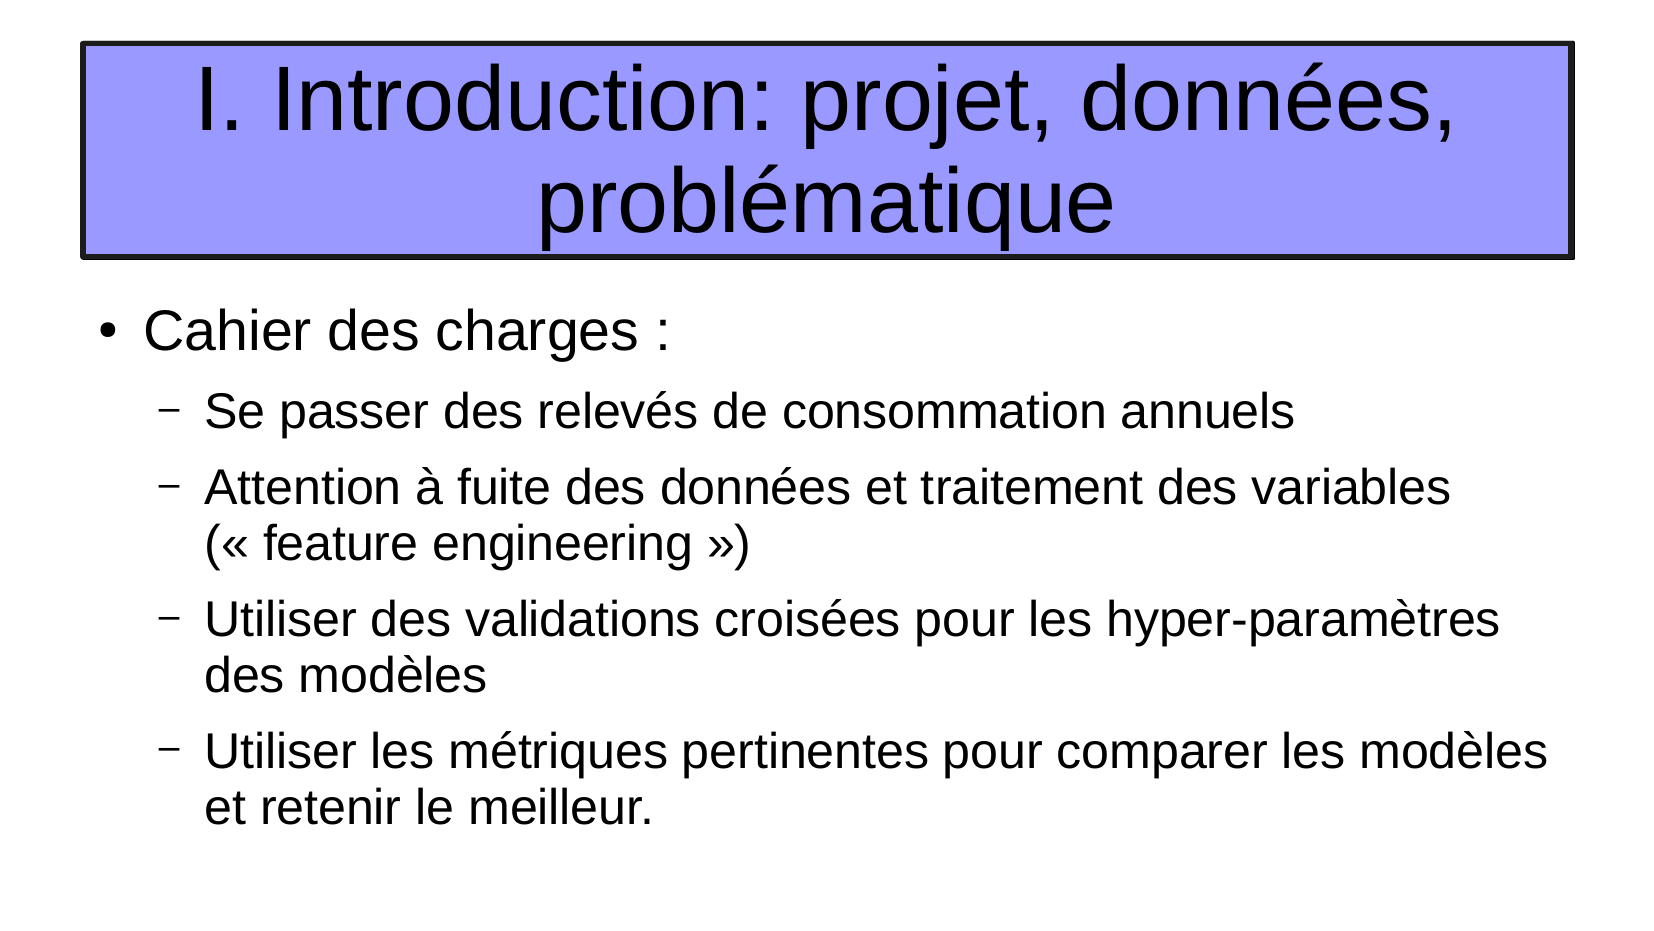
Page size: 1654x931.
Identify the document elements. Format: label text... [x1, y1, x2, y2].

list Cahier des charges : Se passer des relevés de consommation annuels Attention à fuite des données et traitement des variables (« feature engineering ») Utiliser des validations croisées pour les hyper-paramètres des modèles Utiliser les métriques pertinentes pour comparer les modèles et retenir le meilleur. [82, 299, 1571, 839]
title I. Introduction: projet, données, problématique [82, 43, 1572, 257]
